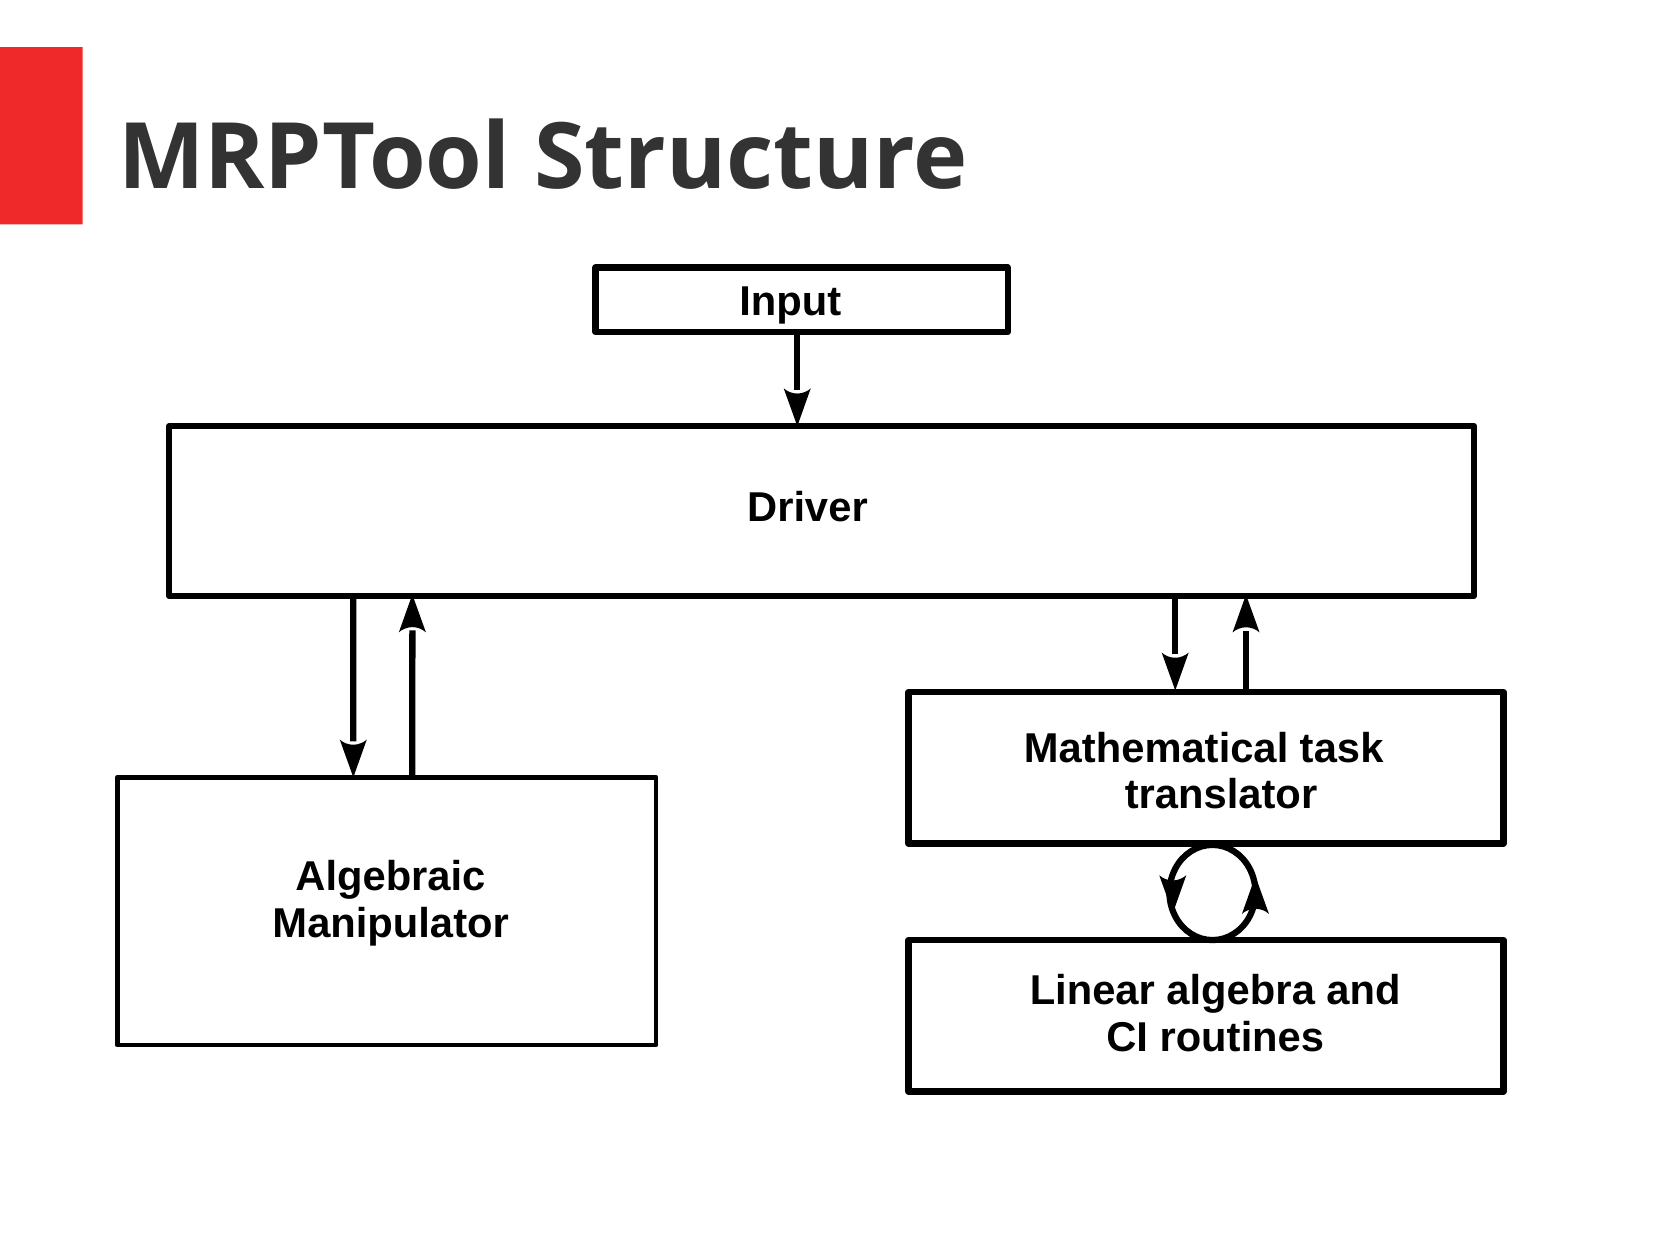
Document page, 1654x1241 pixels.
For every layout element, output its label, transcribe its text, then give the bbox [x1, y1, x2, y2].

text_box Driver [732, 476, 895, 539]
text_box Mathematical task translator [1008, 717, 1434, 825]
text_box Algebraic Manipulator [257, 845, 534, 963]
title MRPTool Structure [118, 49, 1571, 257]
text_box Input [724, 270, 887, 333]
text_box Linear algebra and CI routines [1002, 959, 1429, 1068]
